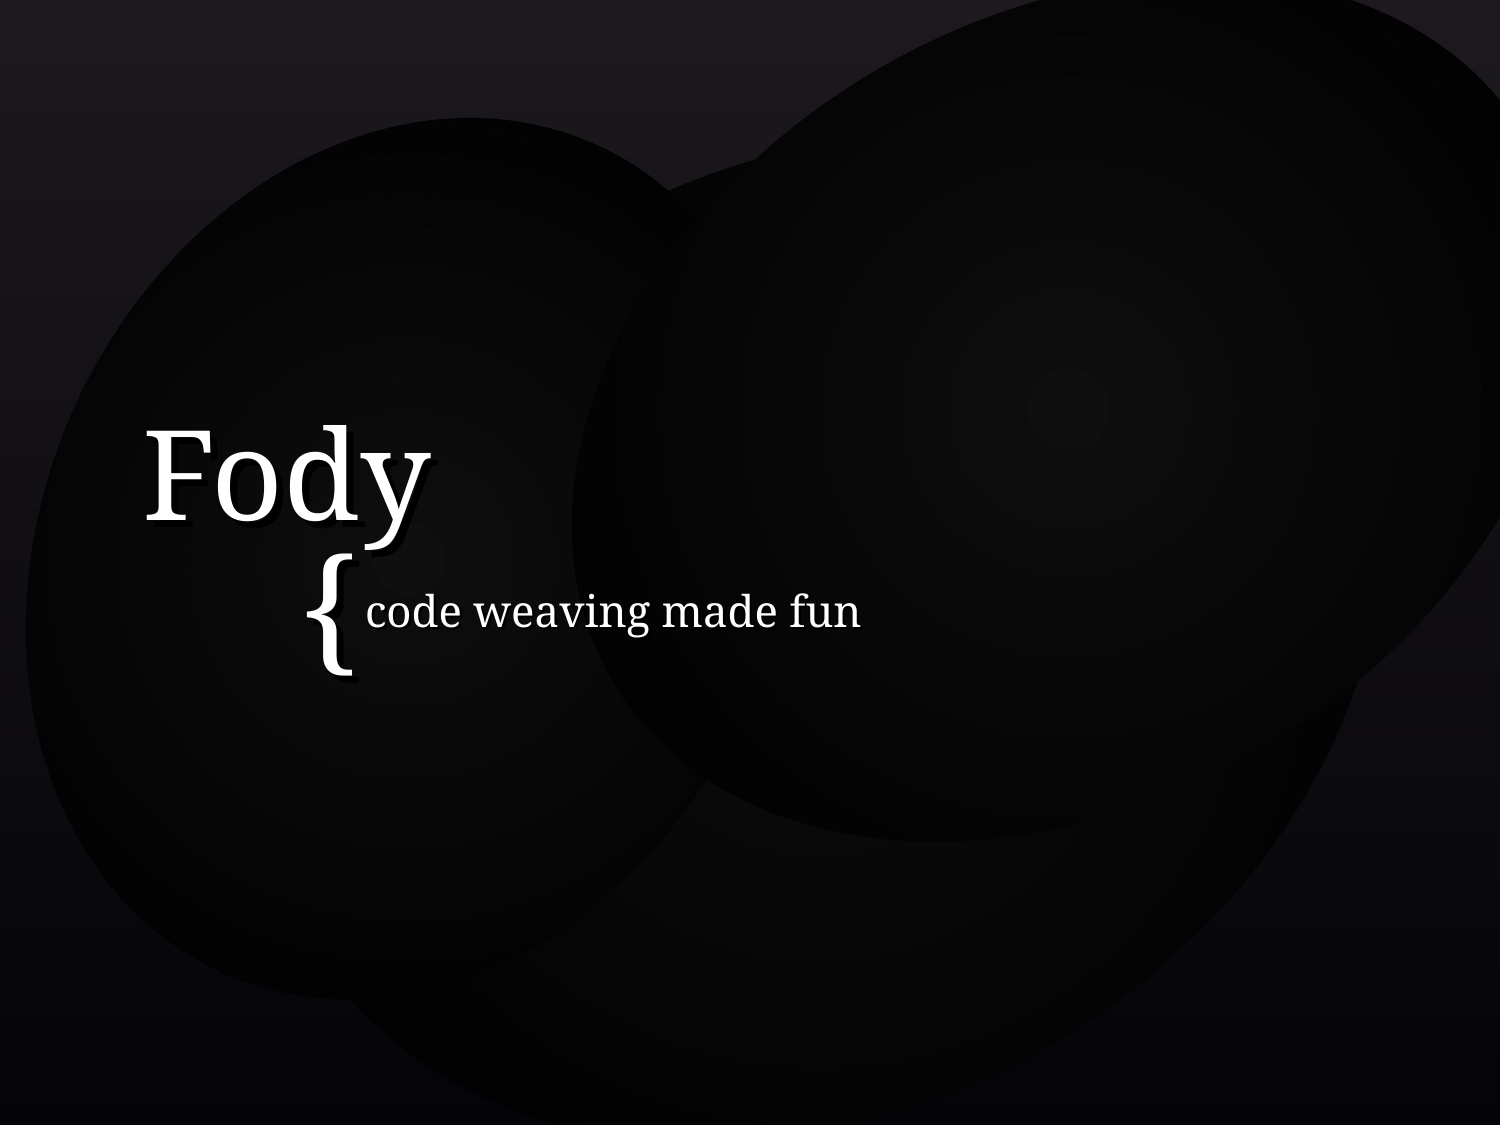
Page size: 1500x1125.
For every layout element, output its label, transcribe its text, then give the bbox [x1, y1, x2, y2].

subtitle code weaving made fun [350, 553, 1363, 667]
title Fody [127, 200, 1366, 554]
